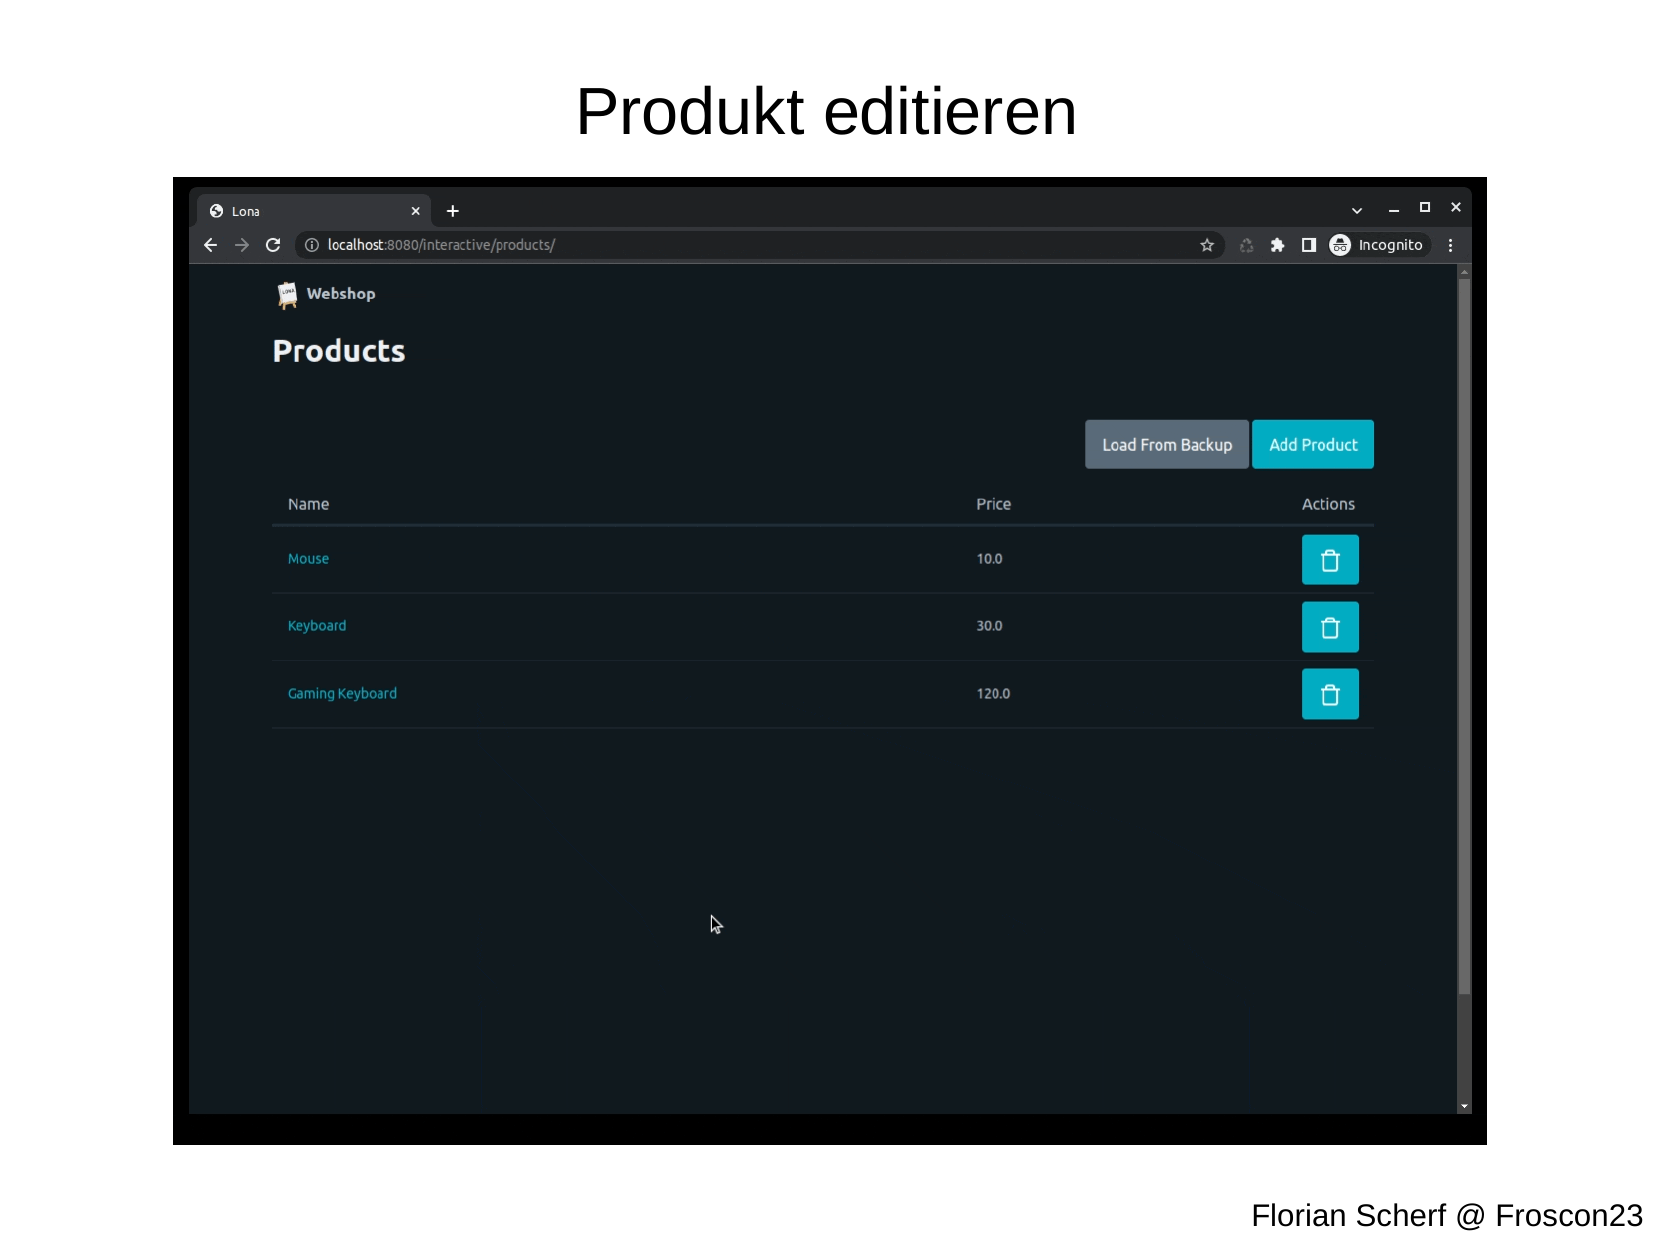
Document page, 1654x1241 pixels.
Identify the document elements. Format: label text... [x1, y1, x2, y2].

list Florian Scherf @ Froscon23 [1180, 1198, 1654, 1241]
title Produkt editieren [82, 8, 1571, 216]
picture [173, 177, 1487, 1145]
